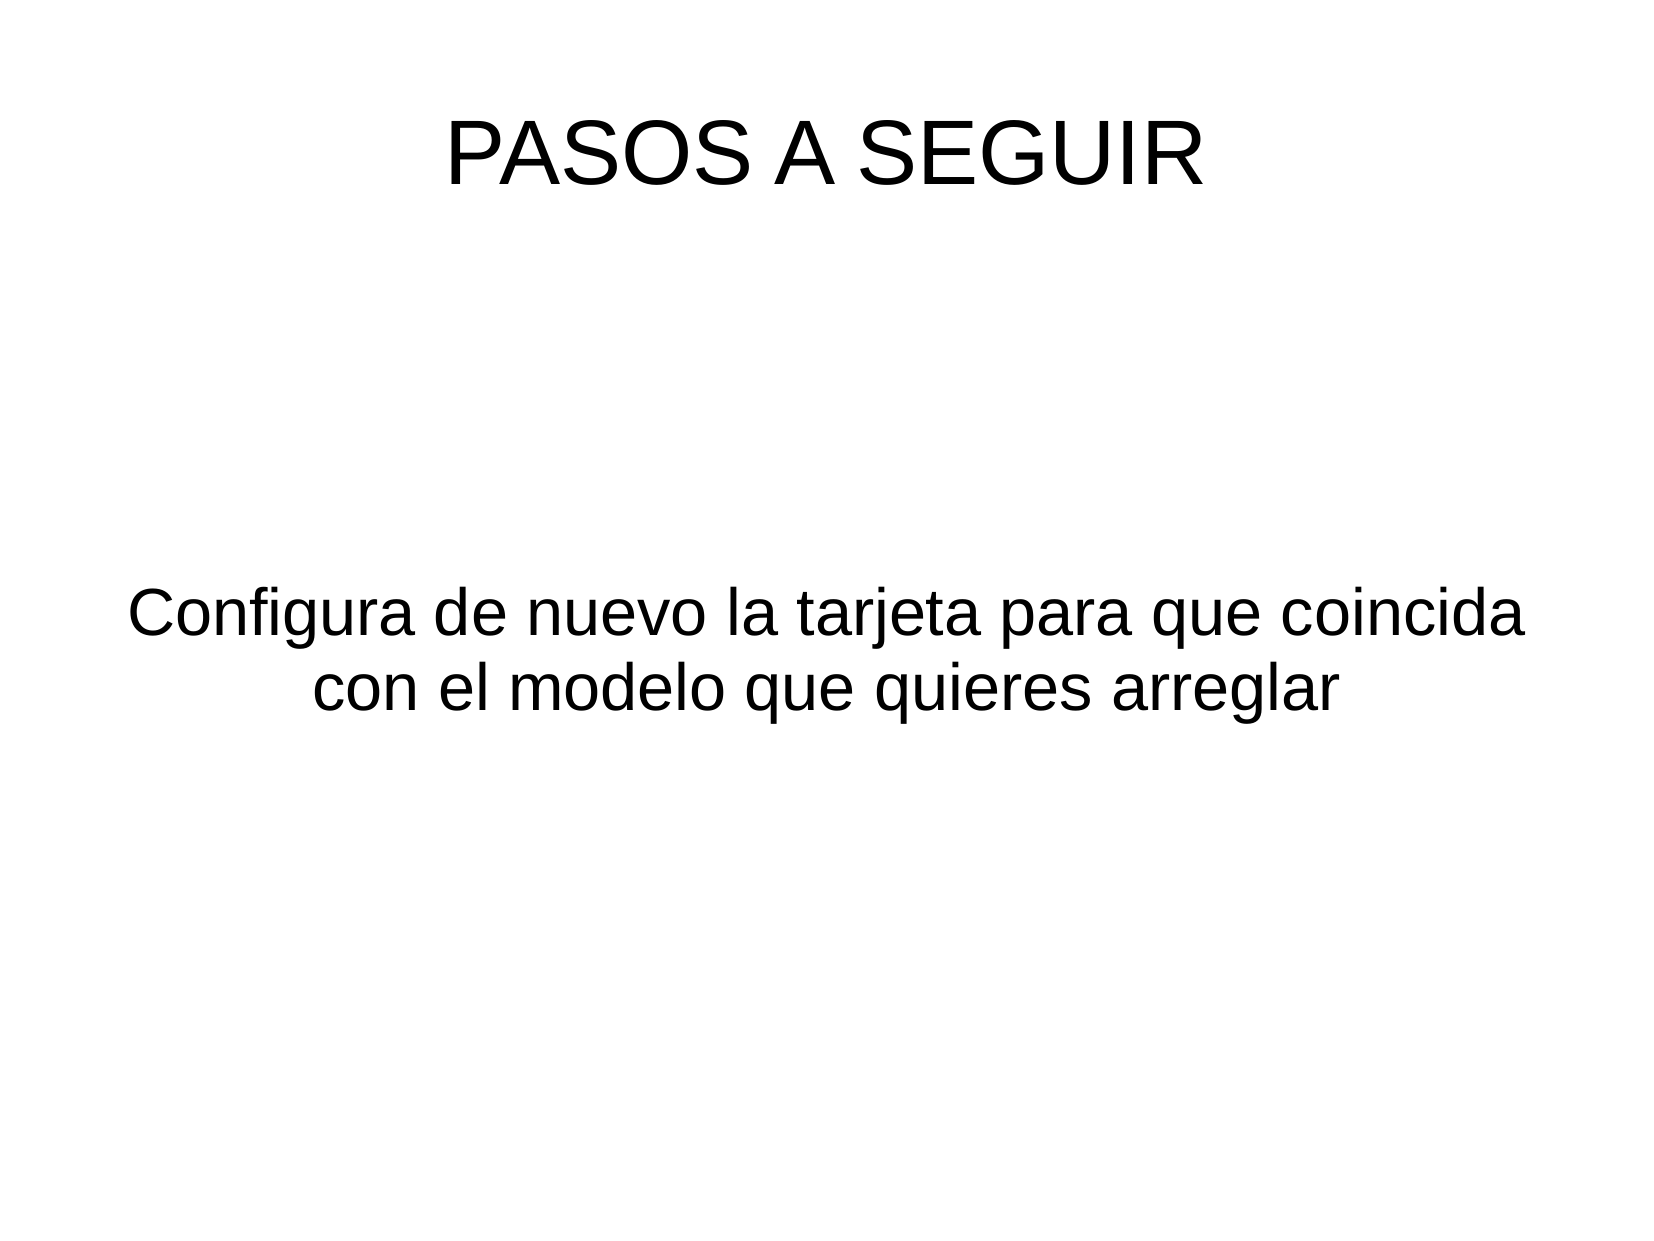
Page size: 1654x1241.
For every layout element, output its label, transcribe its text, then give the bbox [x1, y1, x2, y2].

subtitle Configura de nuevo la tarjeta para que coincida con el modelo que quieres arreglar [82, 290, 1571, 1010]
title PASOS A SEGUIR [82, 49, 1571, 257]
